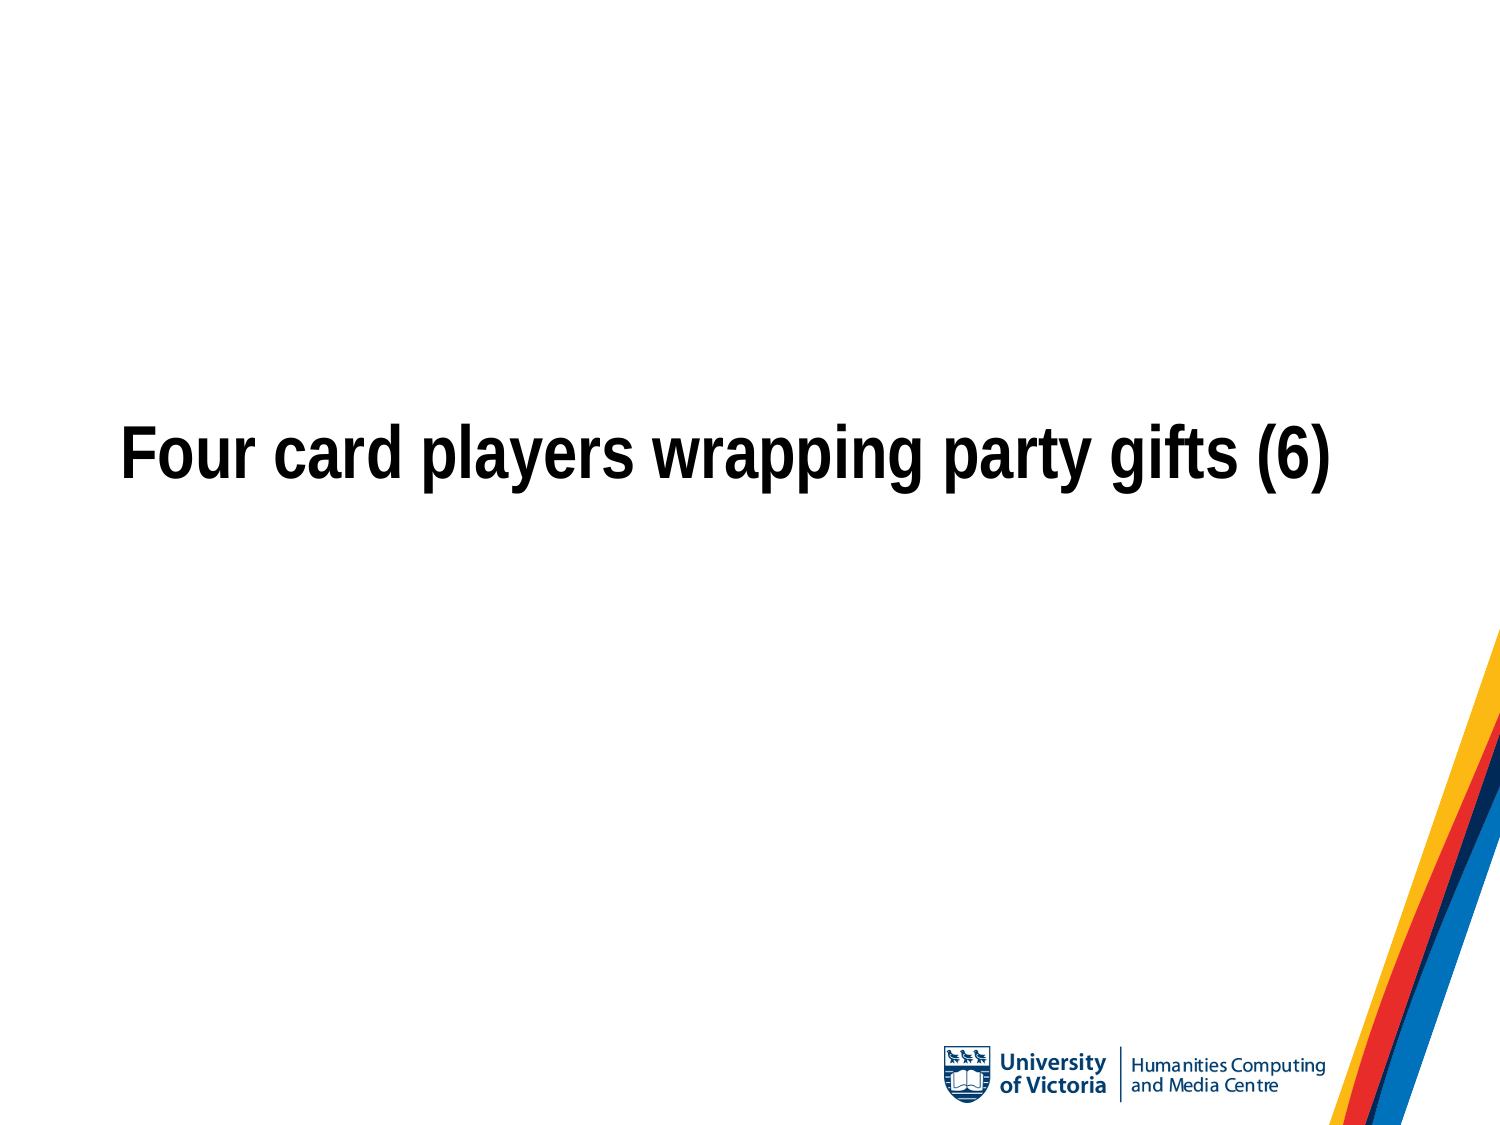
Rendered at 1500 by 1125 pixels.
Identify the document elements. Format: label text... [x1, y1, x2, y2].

picture [0, 0, 1500, 1125]
title Four card players wrapping party gifts (6) [120, 357, 1380, 546]
